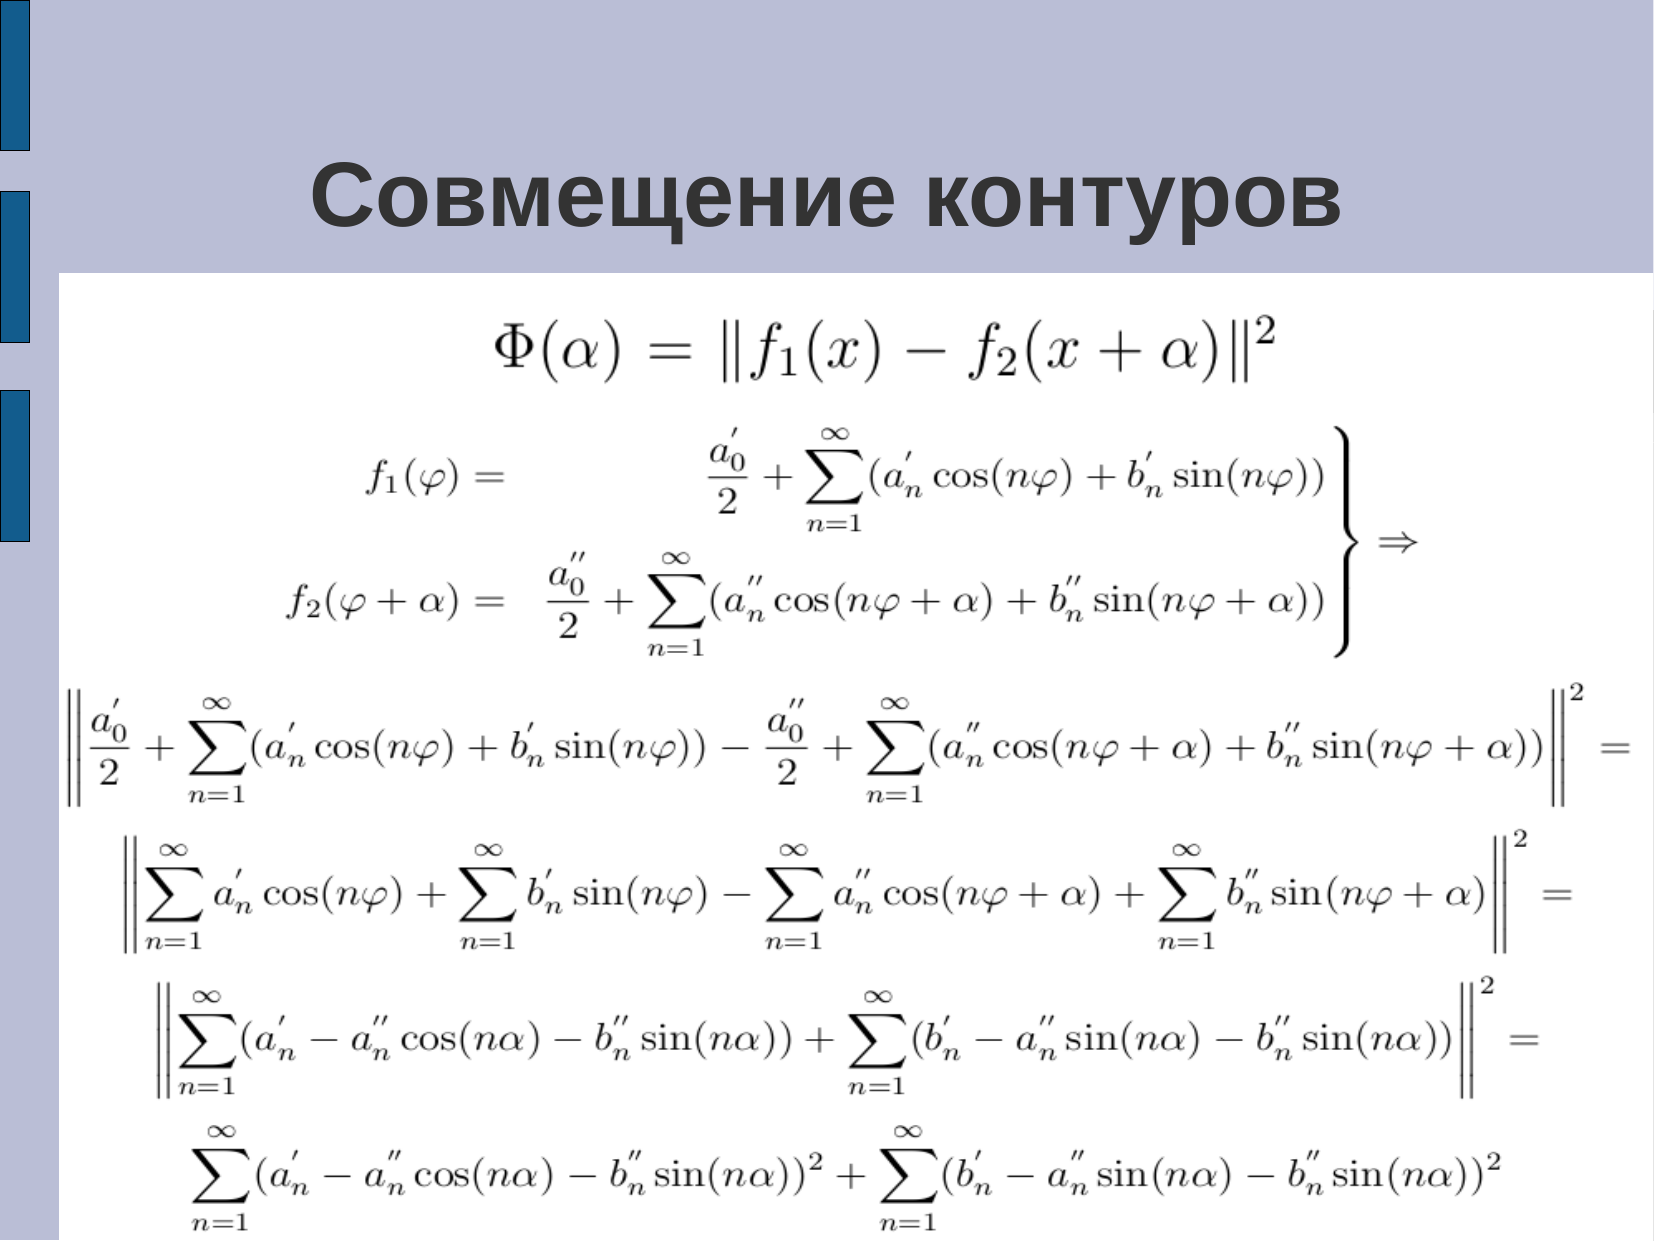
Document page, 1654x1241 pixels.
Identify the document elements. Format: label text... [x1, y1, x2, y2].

picture [59, 273, 1654, 1241]
title Совмещение контуров [121, 91, 1534, 273]
